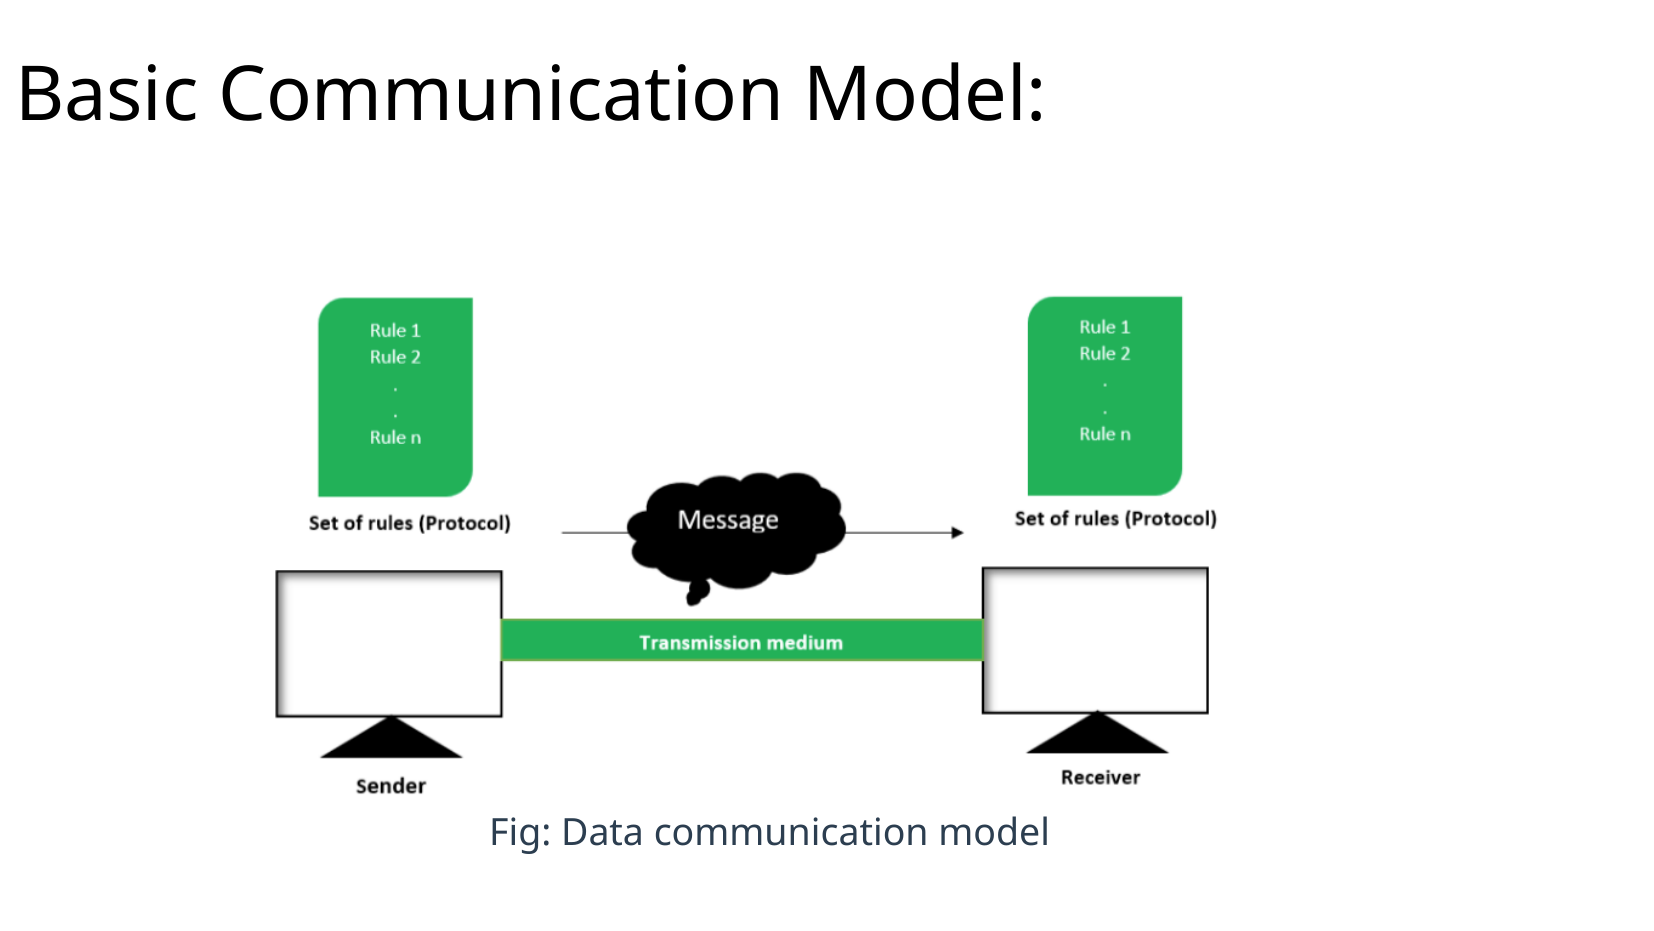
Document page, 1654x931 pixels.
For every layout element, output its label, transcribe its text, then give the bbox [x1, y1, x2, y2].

picture [251, 262, 1238, 802]
title Basic Communication Model: [0, 36, 1536, 155]
text_box Fig: Data communication model [450, 801, 1090, 860]
